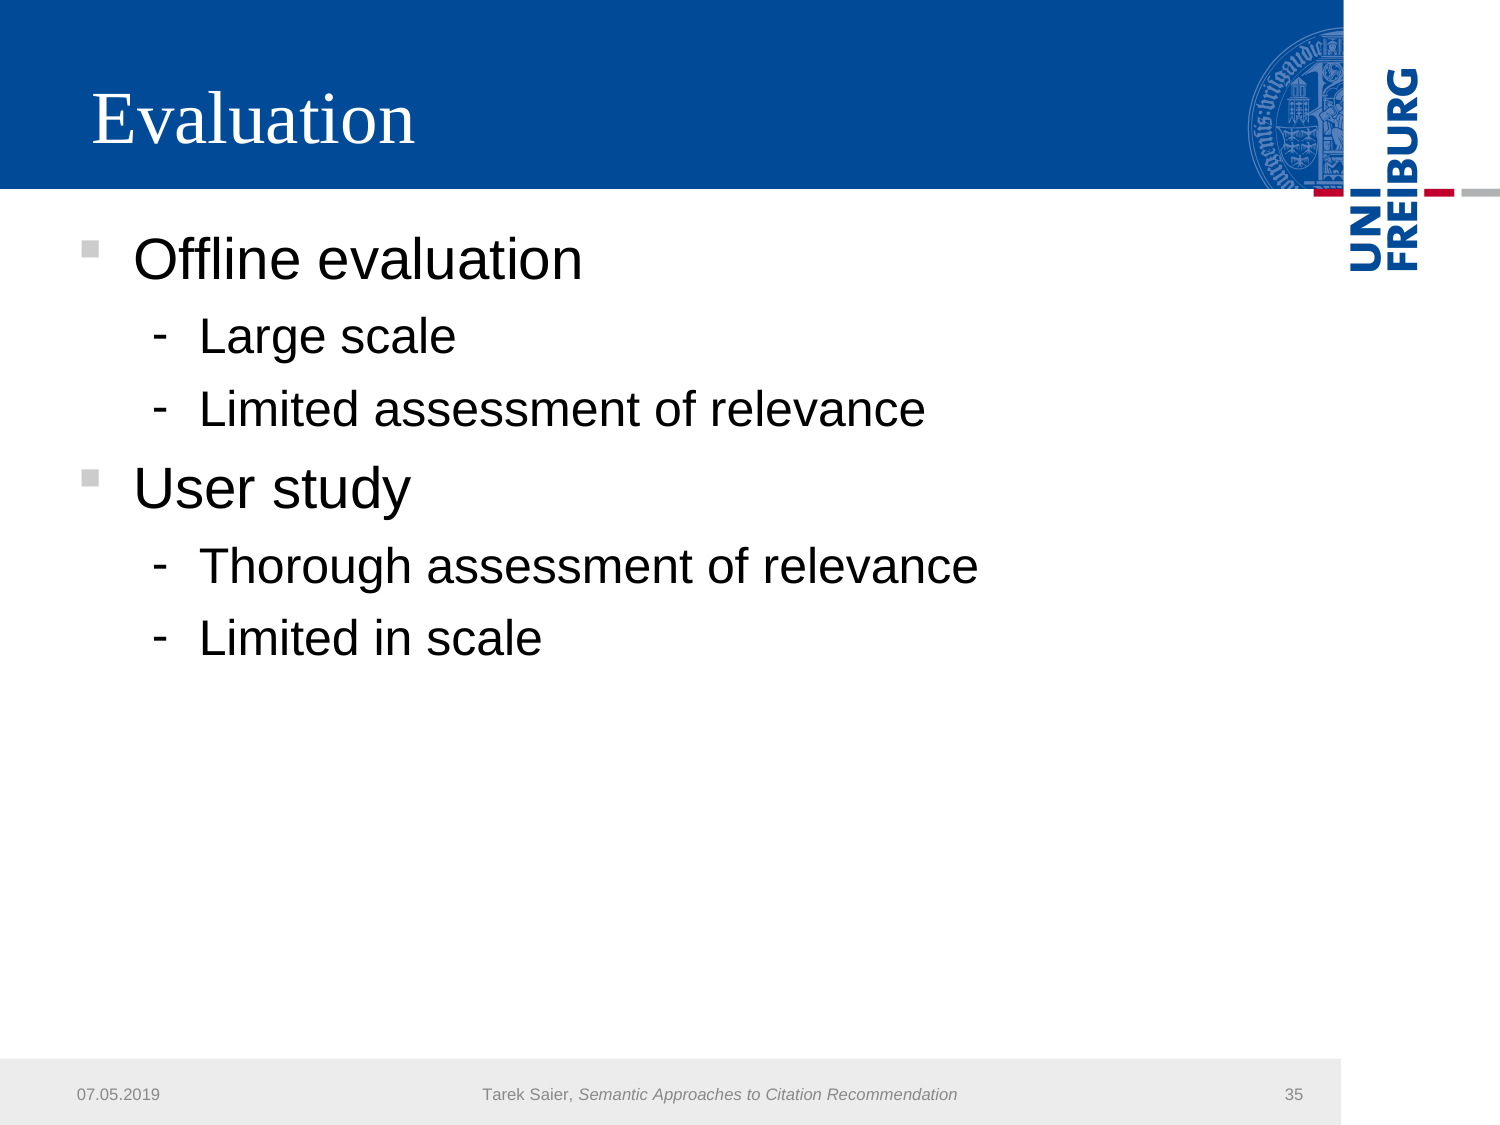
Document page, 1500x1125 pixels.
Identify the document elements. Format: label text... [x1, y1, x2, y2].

list Offline evaluation Large scale Limited assessment of relevance User study Thorough assessment of relevance Limited in scale [76, 221, 1341, 1009]
title Evaluation [76, 49, 1235, 178]
picture [0, 0, 1500, 271]
